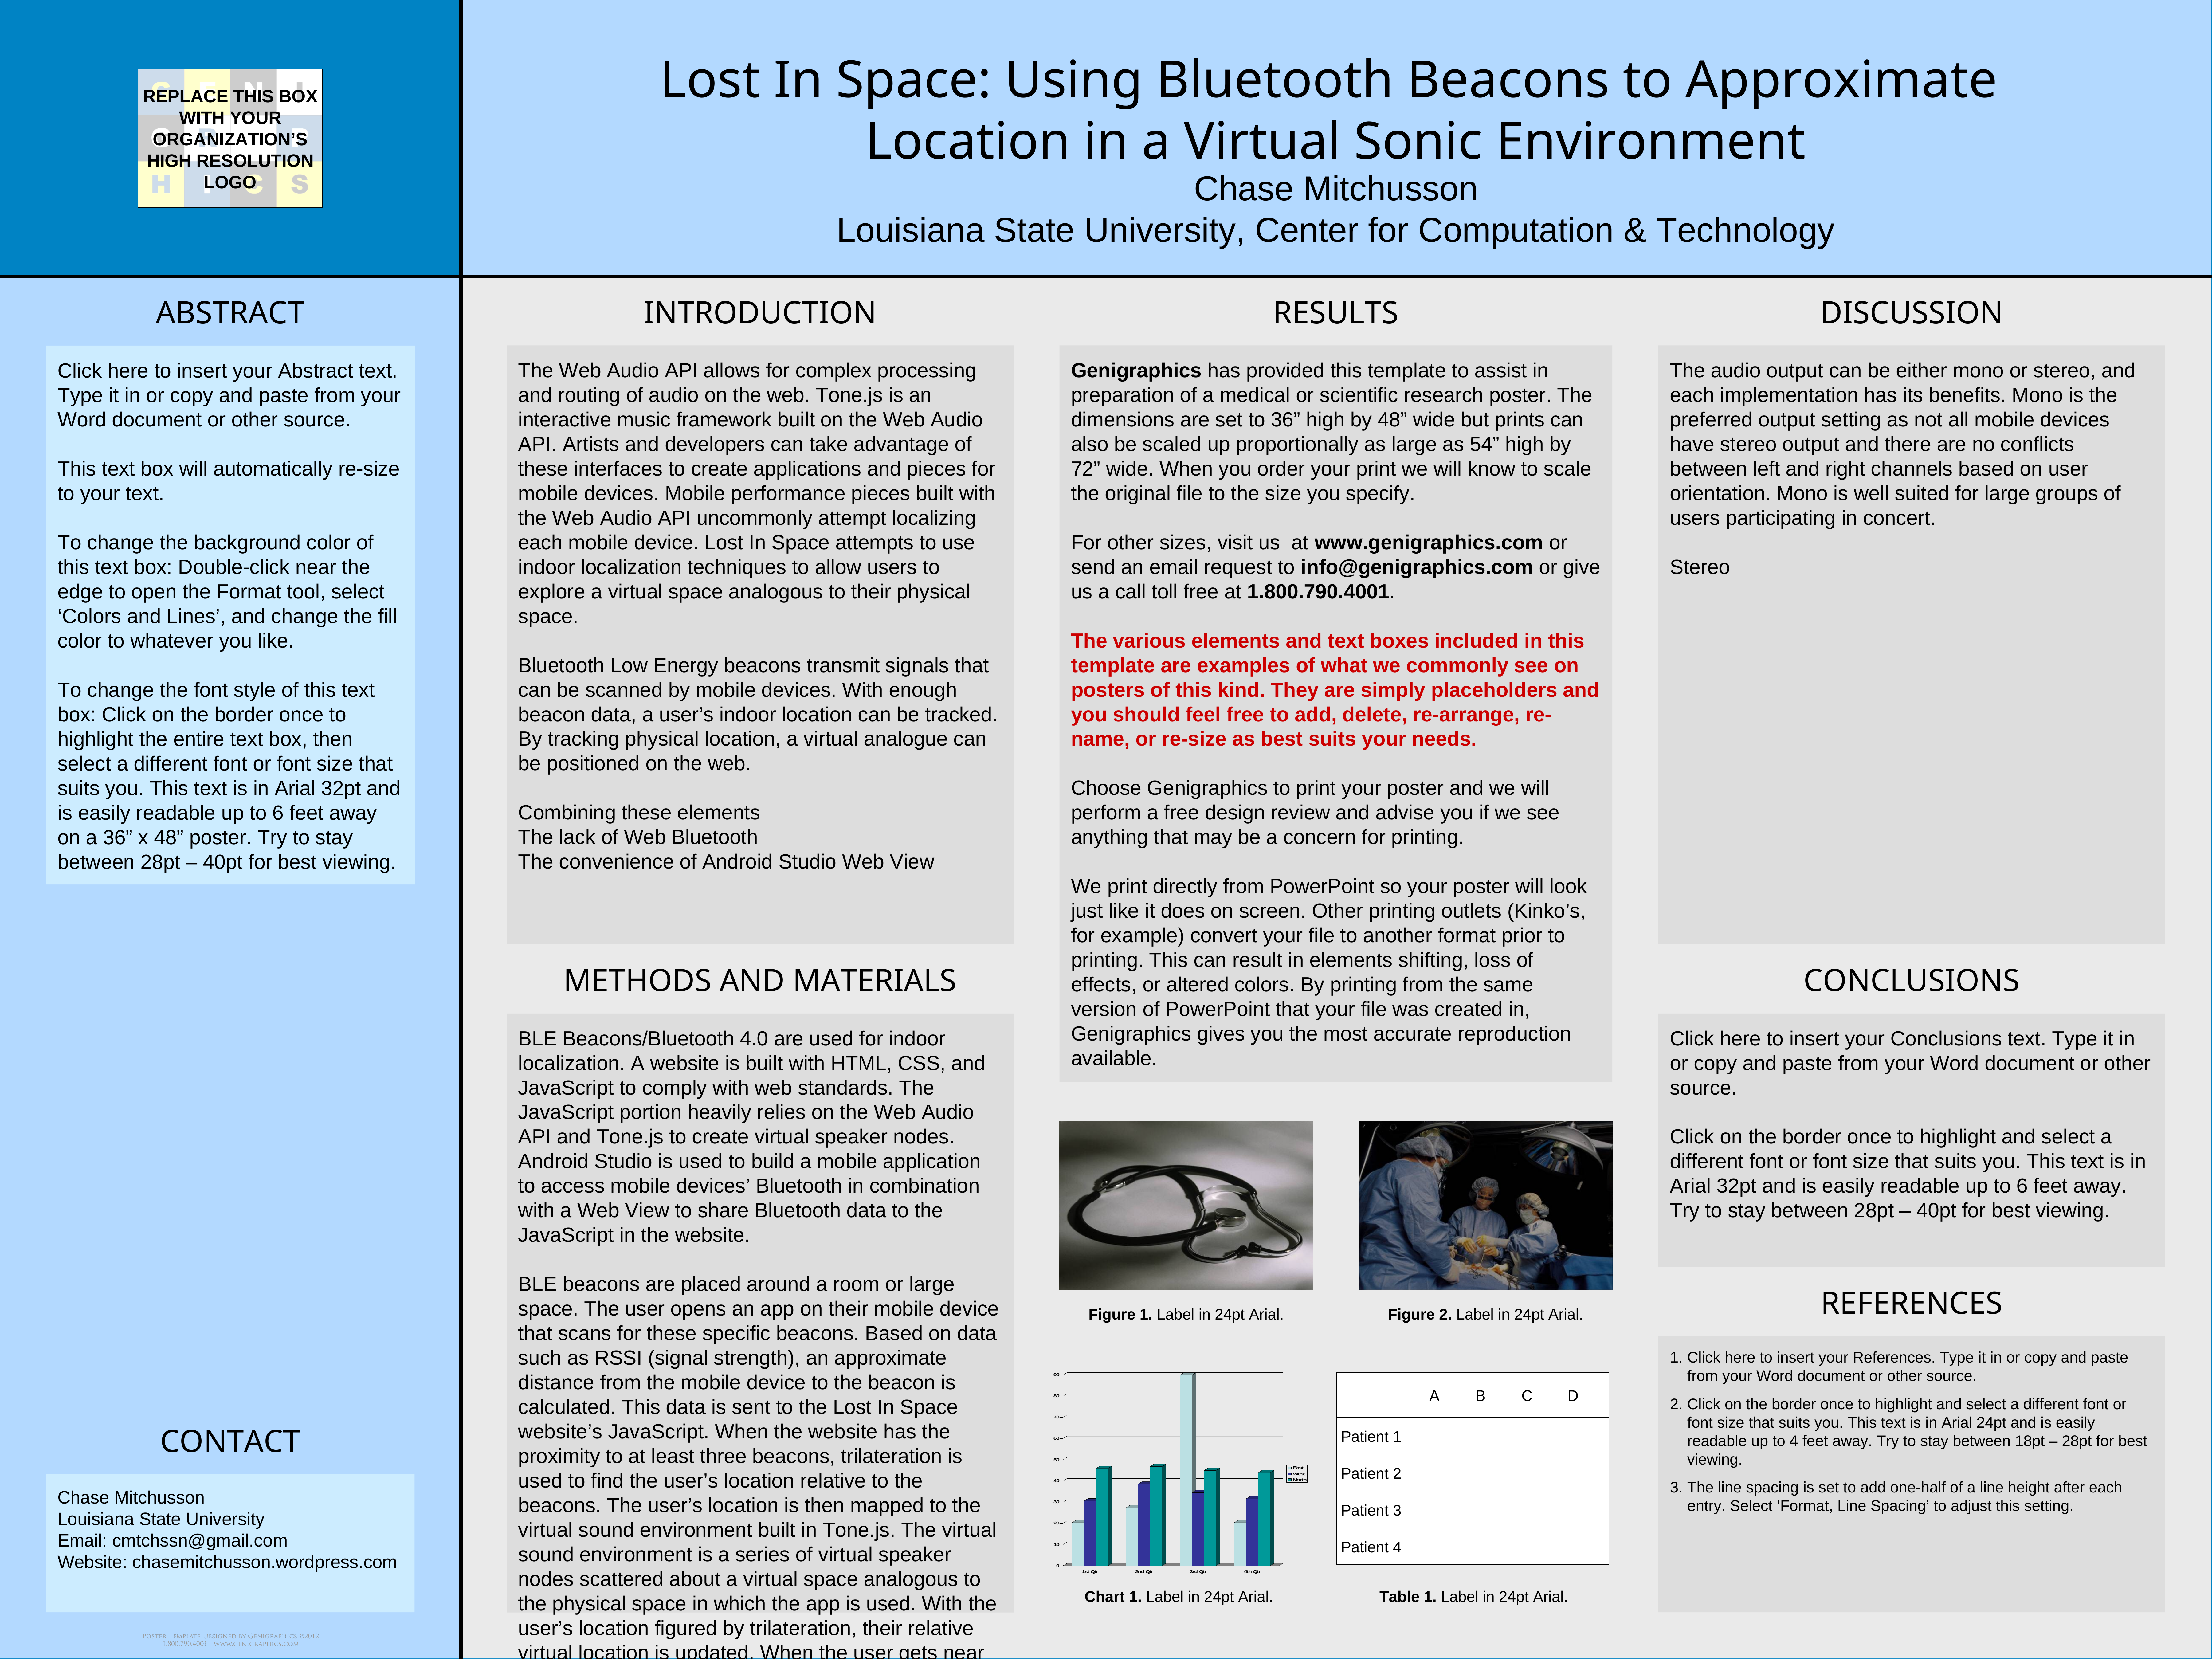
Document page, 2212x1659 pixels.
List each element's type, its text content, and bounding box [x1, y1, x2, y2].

picture [142, 1633, 319, 1648]
table_cell [1517, 1491, 1563, 1528]
text_box BLE Beacons/Bluetooth 4.0 are used for indoor localization. A website is built with HTML, CSS, and JavaScript to comply with web standards. The JavaScript portion heavily relies on the Web Audio API and Tone.js to create virtual speaker nodes. Android Studio is used to build a mobile application to access mobile devices’ Bluetooth in combination with a Web View to share Bluetooth data to the JavaScript in the website. BLE beacons are placed around a room or large space. The user opens an app on their mobile device that scans for these specific beacons. Based on data such as RSSI (signal strength), an approximate distance from the mobile device to the beacon is calculated. This data is sent to the Lost In Space website’s JavaScript. When the website has the proximity to at least three beacons, trilateration is used to find the user’s location relative to the beacons. The user’s location is then mapped to the virtual sound environment built in Tone.js. The virtual sound environment is a series of virtual speaker nodes scattered about a virtual space analogous to the physical space in which the app is used. With the user’s location figured by trilateration, their relative virtual location is updated. When the user gets near virtual speaker nodes, the nodes become audible through the mobile devices speaker. It is up to the user to explore the virtual space, analogous to their physical space, to discover the audio within the virtual environment. [507, 1014, 1014, 1613]
text_box The audio output can be either mono or stereo, and each implementation has its benefits. Mono is the preferred output setting as not all mobile devices have stereo output and there are no conflicts between left and right channels based on user orientation. Mono is well suited for large groups of users participating in concert. Stereo [1658, 346, 2165, 944]
table_cell [1563, 1528, 1609, 1564]
table_cell [1517, 1454, 1563, 1491]
table_cell [1563, 1418, 1609, 1454]
table_cell [1517, 1418, 1563, 1454]
text_box DISCUSSION [1658, 276, 2165, 346]
table_header B [1471, 1373, 1517, 1417]
text_box Click here to insert your References. Type it in or copy and paste from your Word document or other source. Click on the border once to highlight and select a different font or font size that suits you. This text is in Arial 24pt and is easily readable up to 4 feet away. Try to stay between 18pt – 28pt for best viewing. The line spacing is set to add one-half of a line height after each entry. Select ‘Format, Line Spacing’ to adjust this setting. [1658, 1336, 2165, 1613]
table_cell [1471, 1528, 1517, 1564]
text_box CONCLUSIONS [1658, 944, 2165, 1014]
table_header [1337, 1373, 1425, 1417]
table_cell [1425, 1528, 1471, 1564]
text_box Chase Mitchusson Louisiana State University Email: cmtchssn@gmail.com Website: chasemitchusson.wordpress.com [46, 1474, 415, 1613]
table_cell Patient 2 [1337, 1454, 1425, 1491]
text_box Table 1. Label in 24pt Arial. [1375, 1584, 1573, 1607]
text_box Genigraphics has provided this template to assist in preparation of a medical or scientific research poster. The dimensions are set to 36” high by 48” wide but prints can also be scaled up proportionally as large as 54” high by 72” wide. When you order your print we will know to scale the original file to the size you specify. For other sizes, visit us at www.genigraphics.com or send an email request to info@genigraphics.com or give us a call toll free at 1.800.790.4001. The various elements and text boxes included in this template are examples of what we commonly see on posters of this kind. They are simply placeholders and you should feel free to add, delete, re-arrange, re-name, or re-size as best suits your needs. Choose Genigraphics to print your poster and we will perform a free design review and advise you if we see anything that may be a concern for printing. We print directly from PowerPoint so your poster will look just like it does on screen. Other printing outlets (Kinko’s, for example) convert your file to another format prior to printing. This can result in elements shifting, loss of effects, or altered colors. By printing from the same version of PowerPoint that your file was created in, Genigraphics gives you the most accurate reproduction available. [1059, 346, 1613, 1082]
picture [1359, 1121, 1613, 1291]
text_box Chase Mitchusson Louisiana State University, Center for Computation & Technology [461, 138, 2211, 276]
text_box REPLACE THIS BOX WITH YOUR ORGANIZATION’S HIGH RESOLUTION LOGO [138, 69, 323, 208]
table_cell Patient 4 [1337, 1528, 1425, 1564]
text_box Click here to insert your Conclusions text. Type it in or copy and paste from your Word document or other source. Click on the border once to highlight and select a different font or font size that suits you. This text is in Arial 32pt and is easily readable up to 6 feet away. Try to stay between 28pt – 40pt for best viewing. [1658, 1014, 2165, 1267]
text_box Figure 2. Label in 24pt Arial. [1383, 1302, 1588, 1325]
table_cell [1425, 1454, 1471, 1491]
text_box METHODS AND MATERIALS [507, 944, 1014, 1014]
table_cell Patient 1 [1337, 1418, 1425, 1454]
table_cell [1471, 1454, 1517, 1491]
chart [1048, 1369, 1310, 1579]
text_box Chart 1. Label in 24pt Arial. [1080, 1584, 1278, 1607]
table_cell [1471, 1418, 1517, 1454]
table_cell [1563, 1454, 1609, 1491]
table_header D [1563, 1373, 1609, 1417]
table_cell [1563, 1491, 1609, 1528]
table_header C [1517, 1373, 1563, 1417]
table_cell [1517, 1528, 1563, 1564]
text_box RESULTS [1059, 276, 1613, 346]
text_box Figure 1. Label in 24pt Arial. [1084, 1302, 1289, 1325]
table_header A [1425, 1373, 1471, 1417]
text_box CONTACT [0, 1405, 461, 1474]
text_box ABSTRACT [0, 276, 461, 346]
table_cell [1425, 1491, 1471, 1528]
text_box Lost In Space: Using Bluetooth Beacons to Approximate Location in a Virtual Sonic Environment [461, 0, 2211, 138]
picture [1059, 1121, 1313, 1291]
table_cell Patient 3 [1337, 1491, 1425, 1528]
text_box The Web Audio API allows for complex processing and routing of audio on the web. Tone.js is an interactive music framework built on the Web Audio API. Artists and developers can take advantage of these interfaces to create applications and pieces for mobile devices. Mobile performance pieces built with the Web Audio API uncommonly attempt localizing each mobile device. Lost In Space attempts to use indoor localization techniques to allow users to explore a virtual space analogous to their physical space. Bluetooth Low Energy beacons transmit signals that can be scanned by mobile devices. With enough beacon data, a user’s indoor location can be tracked. By tracking physical location, a virtual analogue can be positioned on the web. Combining these elements The lack of Web Bluetooth The convenience of Android Studio Web View [507, 346, 1014, 944]
table_cell [1471, 1491, 1517, 1528]
text_box REFERENCES [1658, 1267, 2165, 1336]
text_box INTRODUCTION [507, 276, 1014, 346]
table_cell [1425, 1418, 1471, 1454]
text_box Click here to insert your Abstract text. Type it in or copy and paste from your Word document or other source. This text box will automatically re-size to your text. To change the background color of this text box: Double-click near the edge to open the Format tool, select ‘Colors and Lines’, and change the fill color to whatever you like. To change the font style of this text box: Click on the border once to highlight the entire text box, then select a different font or font size that suits you. This text is in Arial 32pt and is easily readable up to 6 feet away on a 36” x 48” poster. Try to stay between 28pt – 40pt for best viewing. [46, 346, 415, 885]
